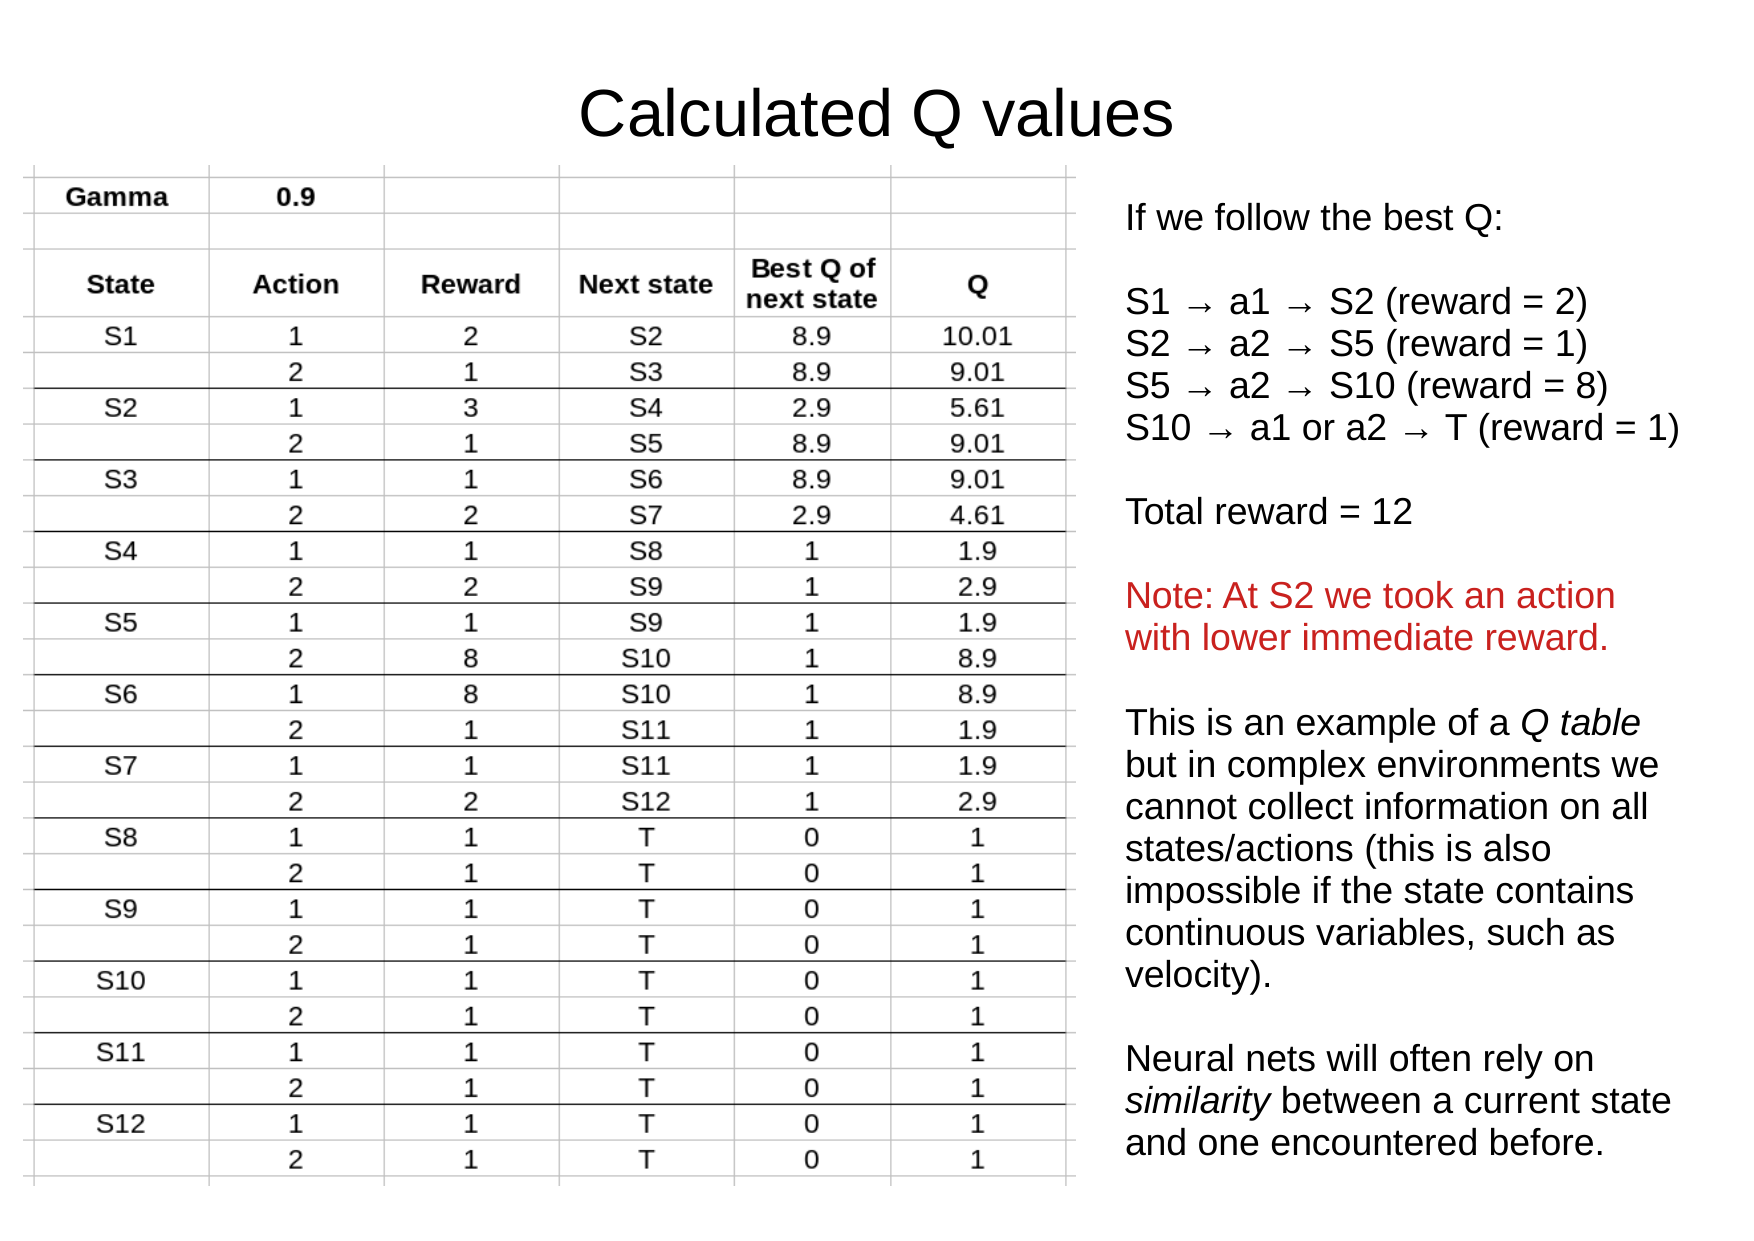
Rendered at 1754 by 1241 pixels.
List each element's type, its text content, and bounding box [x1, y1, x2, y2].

text_box This is an example of a Q table but in complex environments we cannot collect information on all states/actions (this is also impossible if the state contains continuous variables, such as velocity). Neural nets will often rely on similarity between a current state and one encountered before. [1110, 693, 1701, 1171]
text_box If we follow the best Q: S1 → a1 → S2 (reward = 2) S2 → a2 → S5 (reward = 1) S5 → a2 → S10 (reward = 8) S10 → a1 or a2 → T (reward = 1) Total reward = 12 Note: At S2 we took an action with lower immediate reward. [1110, 188, 1701, 666]
title Calculated Q values [87, 49, 1667, 178]
picture [23, 165, 1076, 1186]
